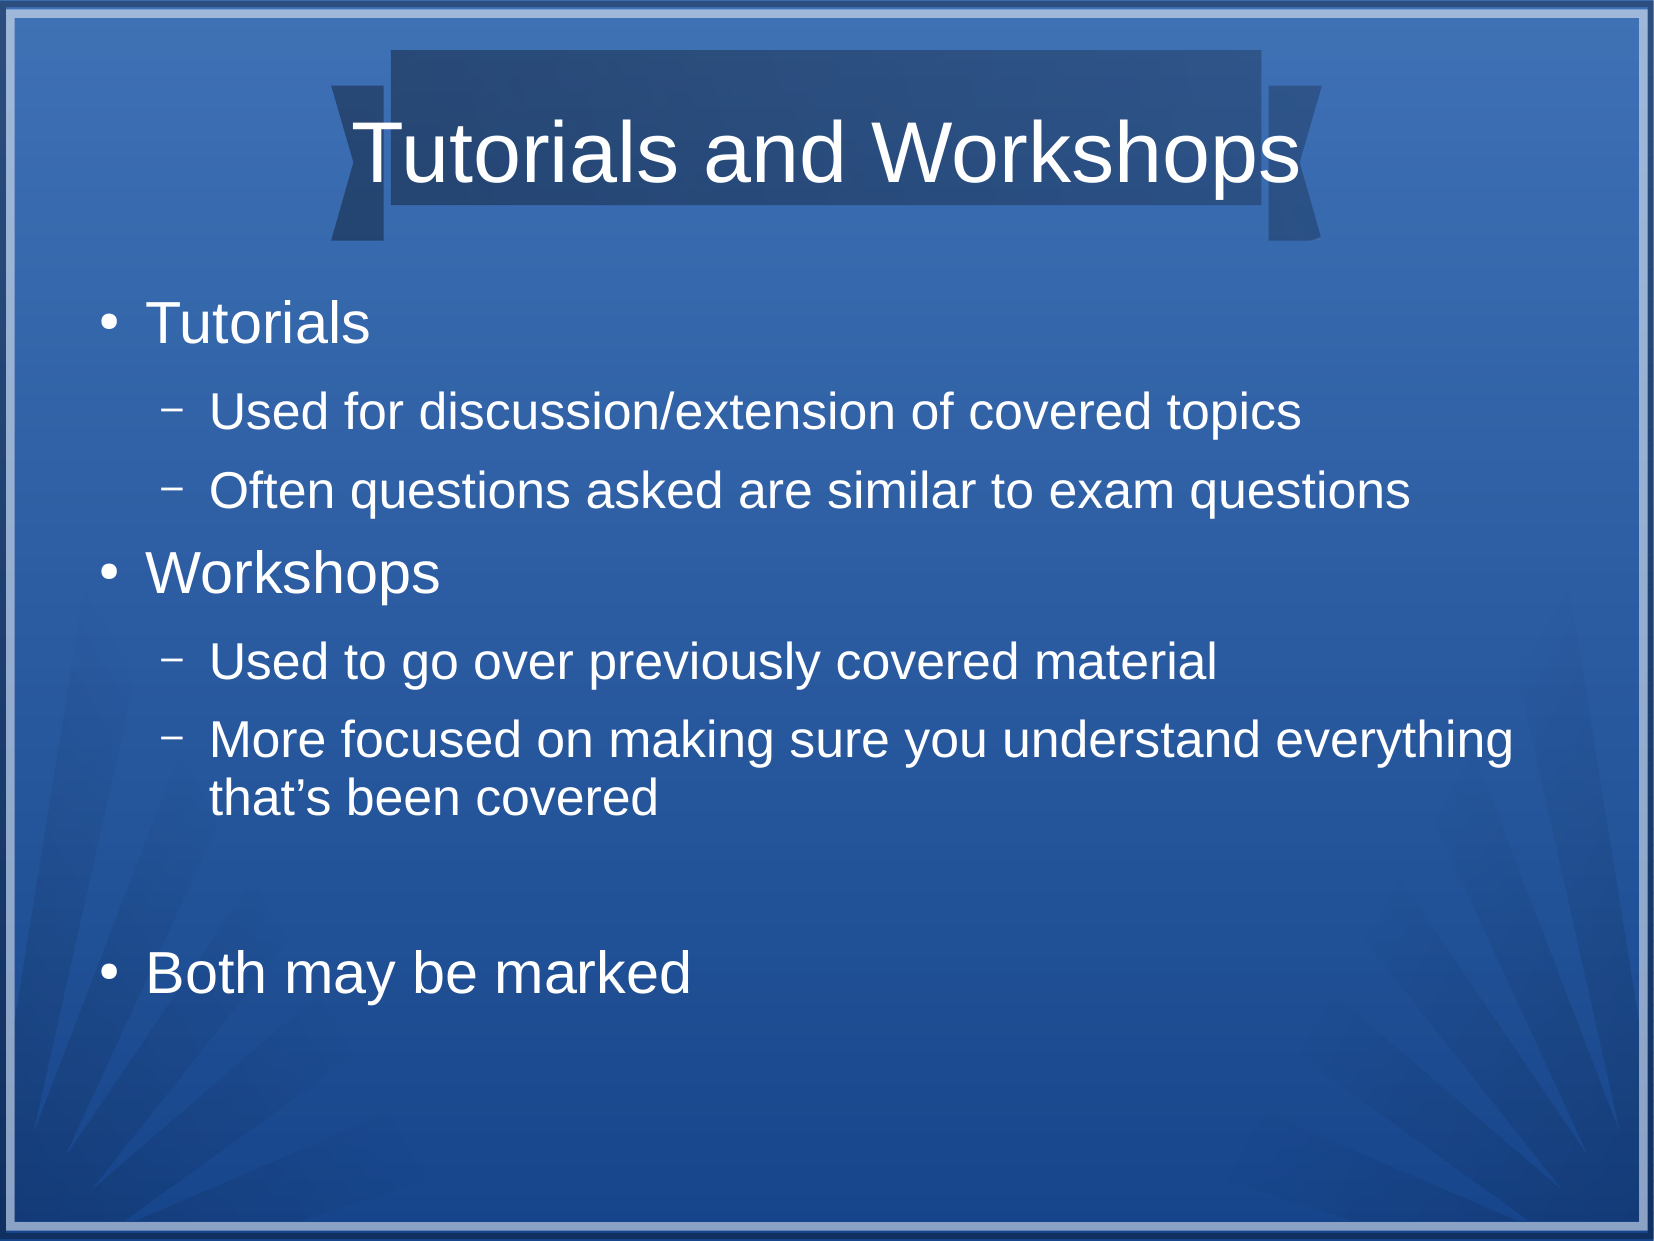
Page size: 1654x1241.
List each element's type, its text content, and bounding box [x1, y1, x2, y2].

list Tutorials Used for discussion/extension of covered topics Often questions asked are similar to exam questions Workshops Used to go over previously covered material More focused on making sure you understand everything that’s been covered Both may be marked [82, 290, 1571, 1010]
title Tutorials and Workshops [82, 49, 1571, 257]
